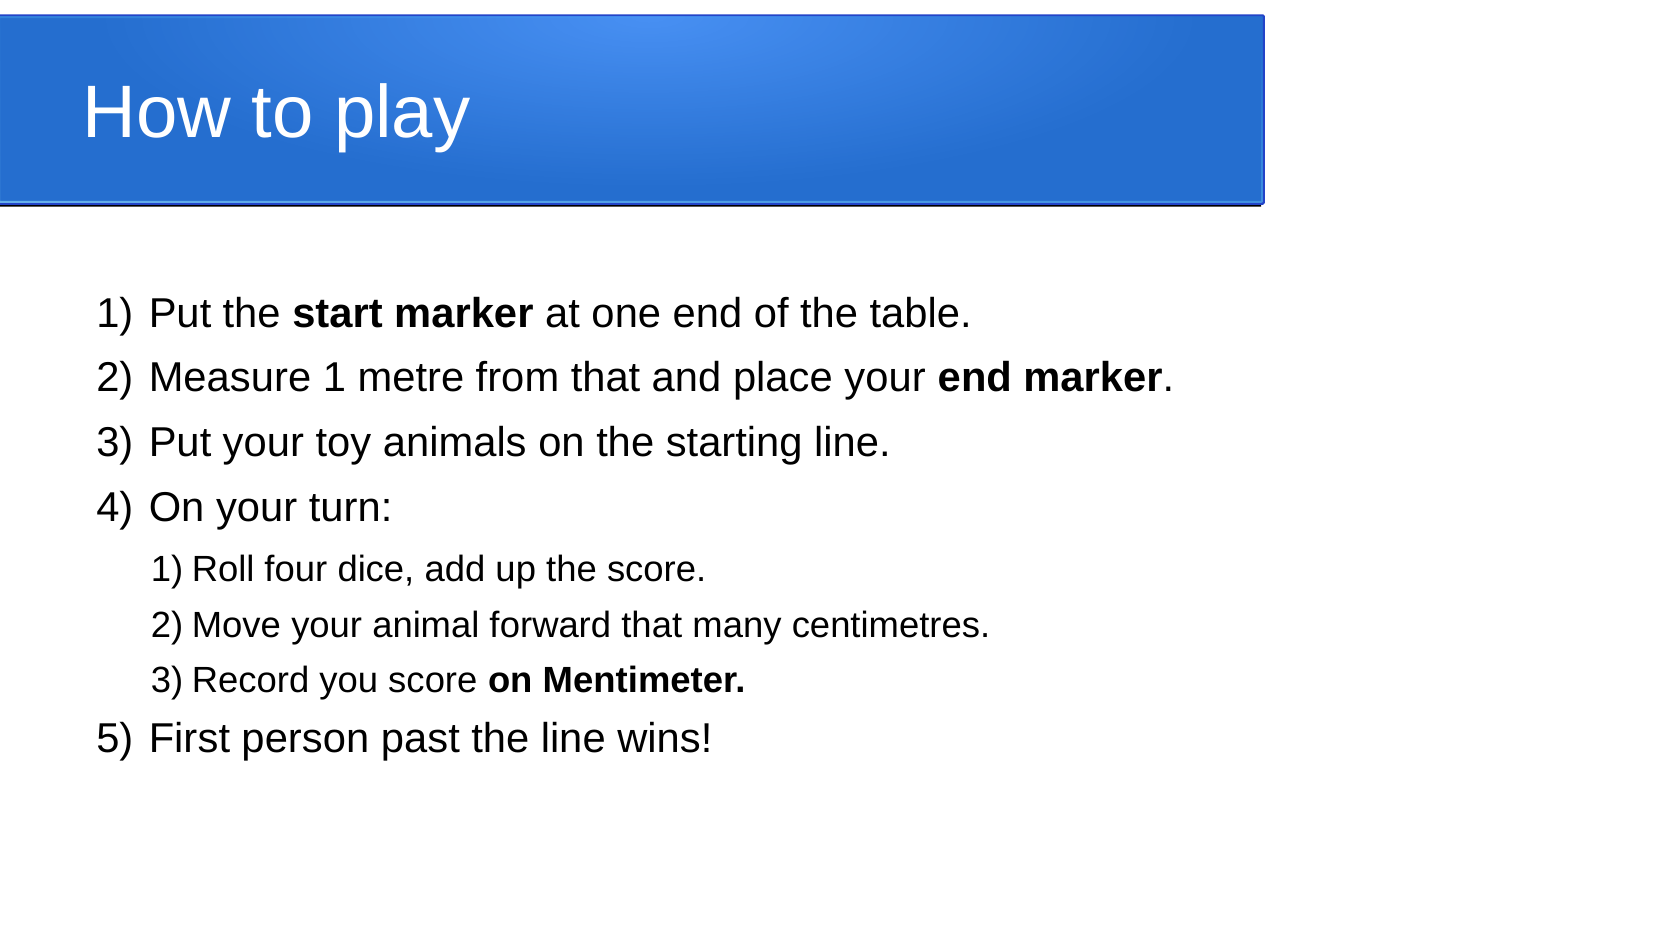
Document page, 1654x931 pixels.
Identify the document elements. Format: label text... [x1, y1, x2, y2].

list Put the start marker at one end of the table. Measure 1 metre from that and place your end marker. Put your toy animals on the starting line. On your turn: Roll four dice, add up the score. Move your animal forward that many centimetres. Record you score on Mentimeter. First person past the line wins! [82, 224, 1571, 764]
title How to play [82, 35, 1235, 189]
